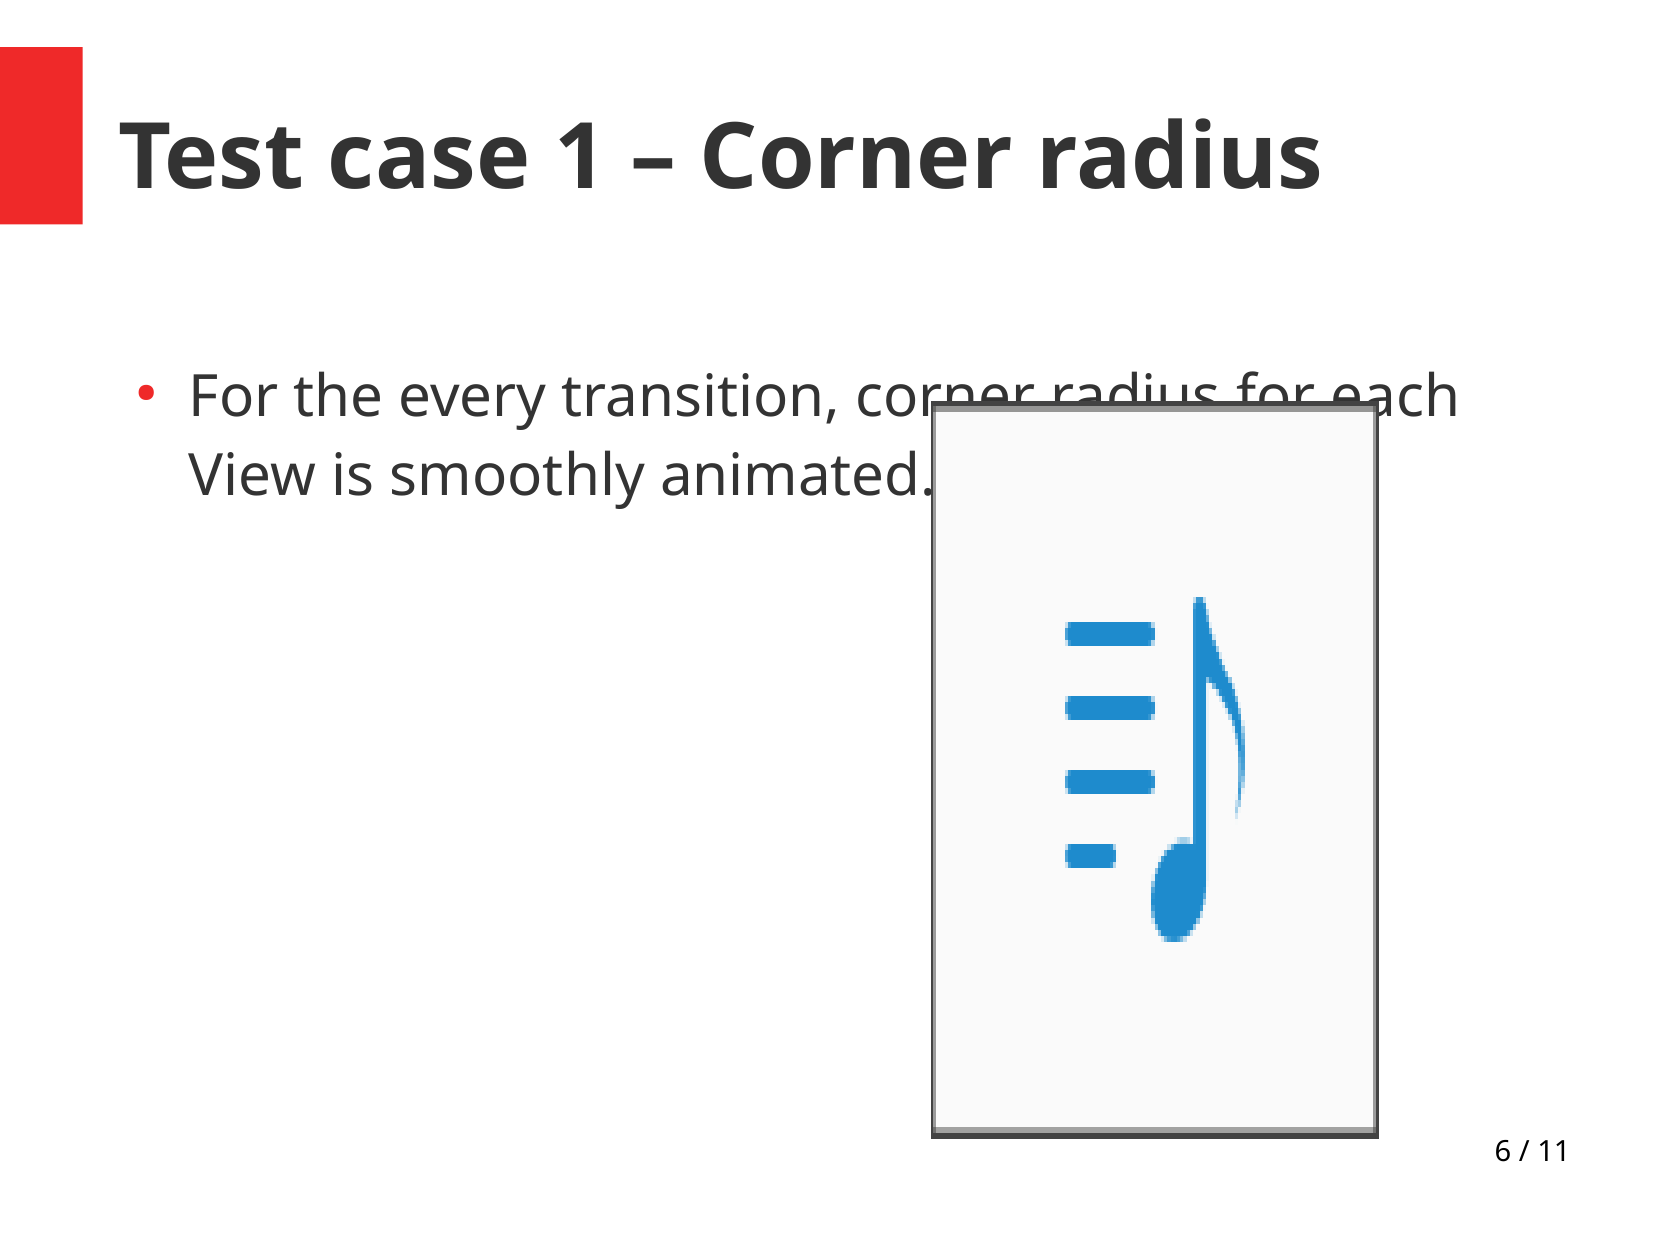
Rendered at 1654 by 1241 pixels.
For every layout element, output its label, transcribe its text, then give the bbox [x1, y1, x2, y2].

text_box [930, 400, 1380, 1141]
title Test case 1 – Corner radius [118, 49, 1571, 257]
list For the every transition, corner radius for each View is smoothly animated. [118, 354, 1536, 1074]
